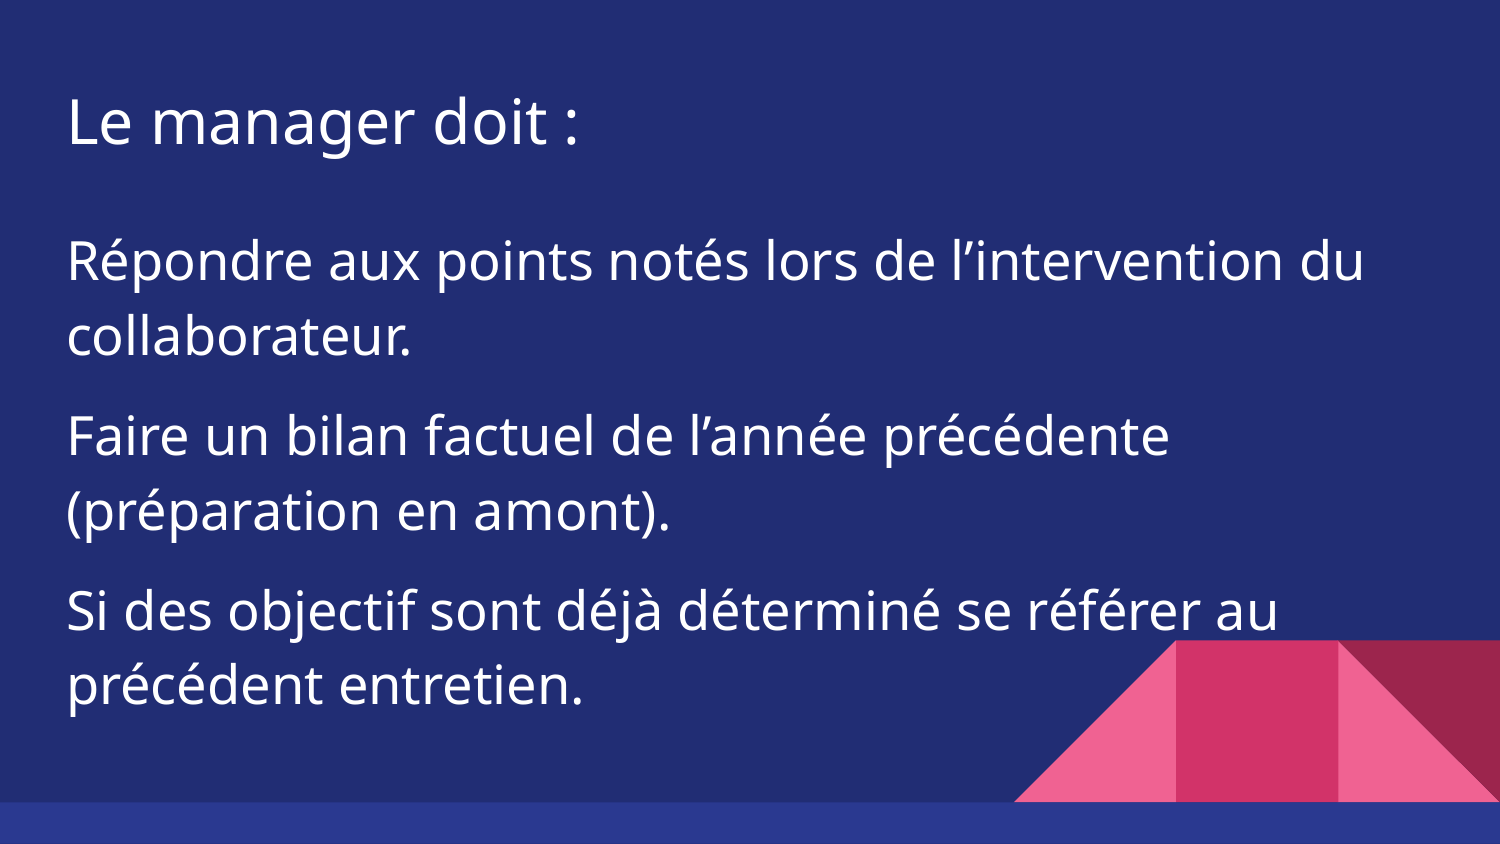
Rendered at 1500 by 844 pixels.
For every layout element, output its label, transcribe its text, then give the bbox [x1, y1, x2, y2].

list Répondre aux points notés lors de l’intervention du collaborateur. Faire un bilan factuel de l’année précédente (préparation en amont). Si des objectif sont déjà déterminé se référer au précédent entretien. [51, 201, 1449, 750]
title Le manager doit : [51, 67, 1449, 167]
